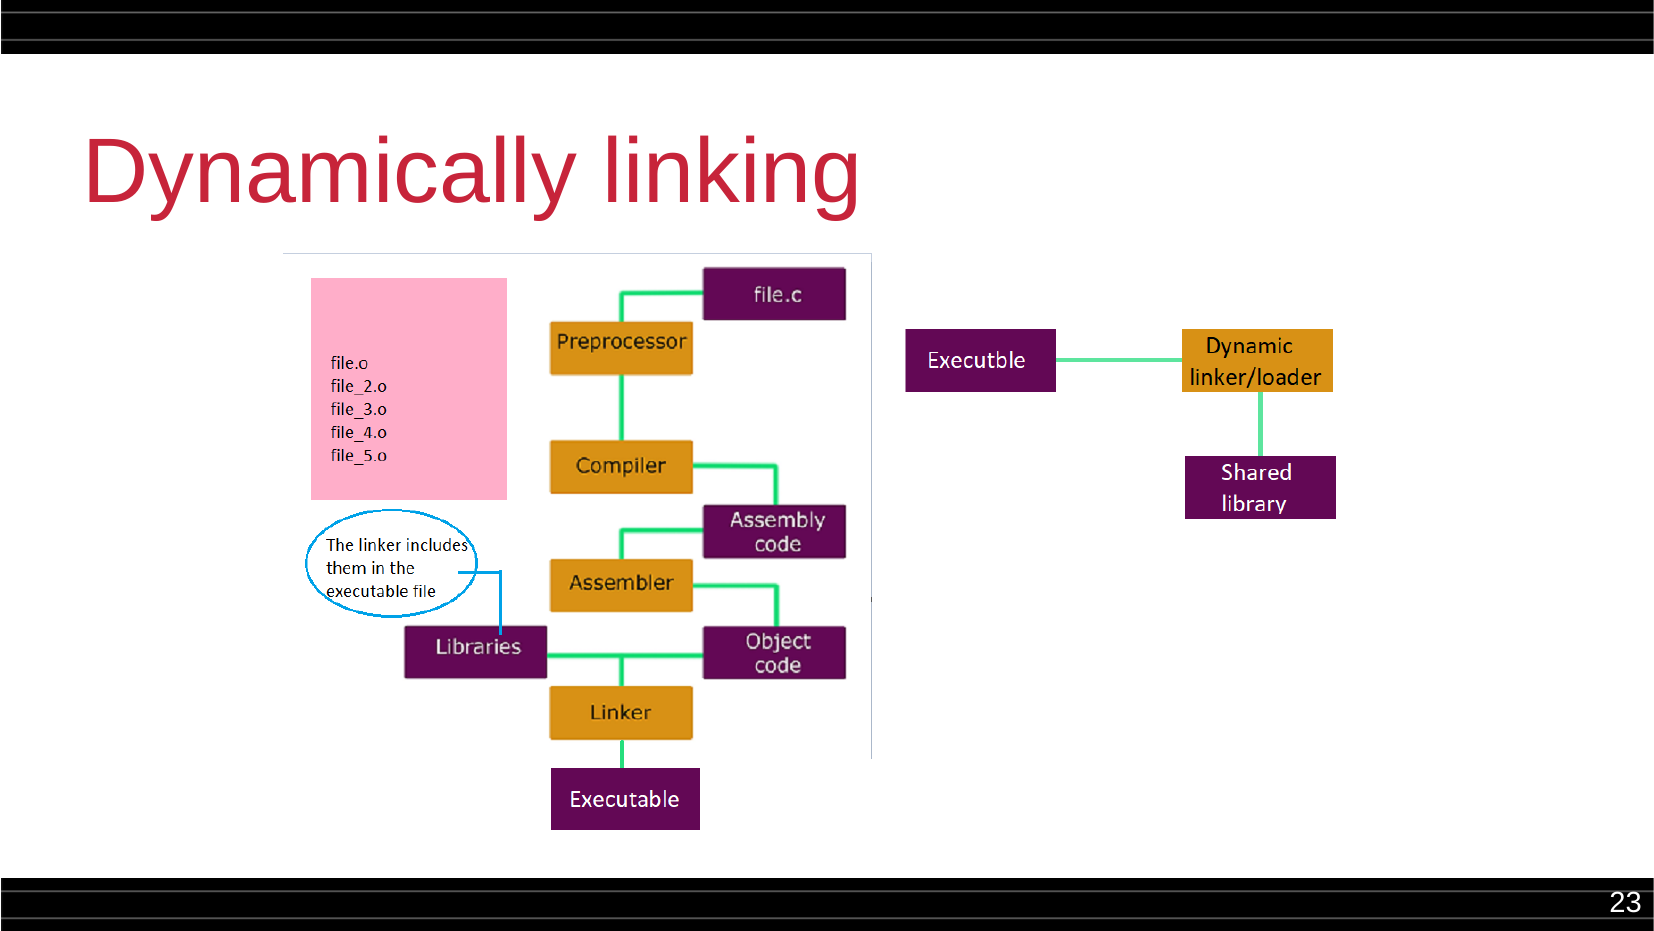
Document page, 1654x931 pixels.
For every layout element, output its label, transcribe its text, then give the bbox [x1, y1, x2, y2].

title Dynamically linking [82, 92, 1571, 249]
picture [283, 253, 1371, 860]
picture [1, 878, 1654, 931]
picture [1, 0, 1654, 54]
